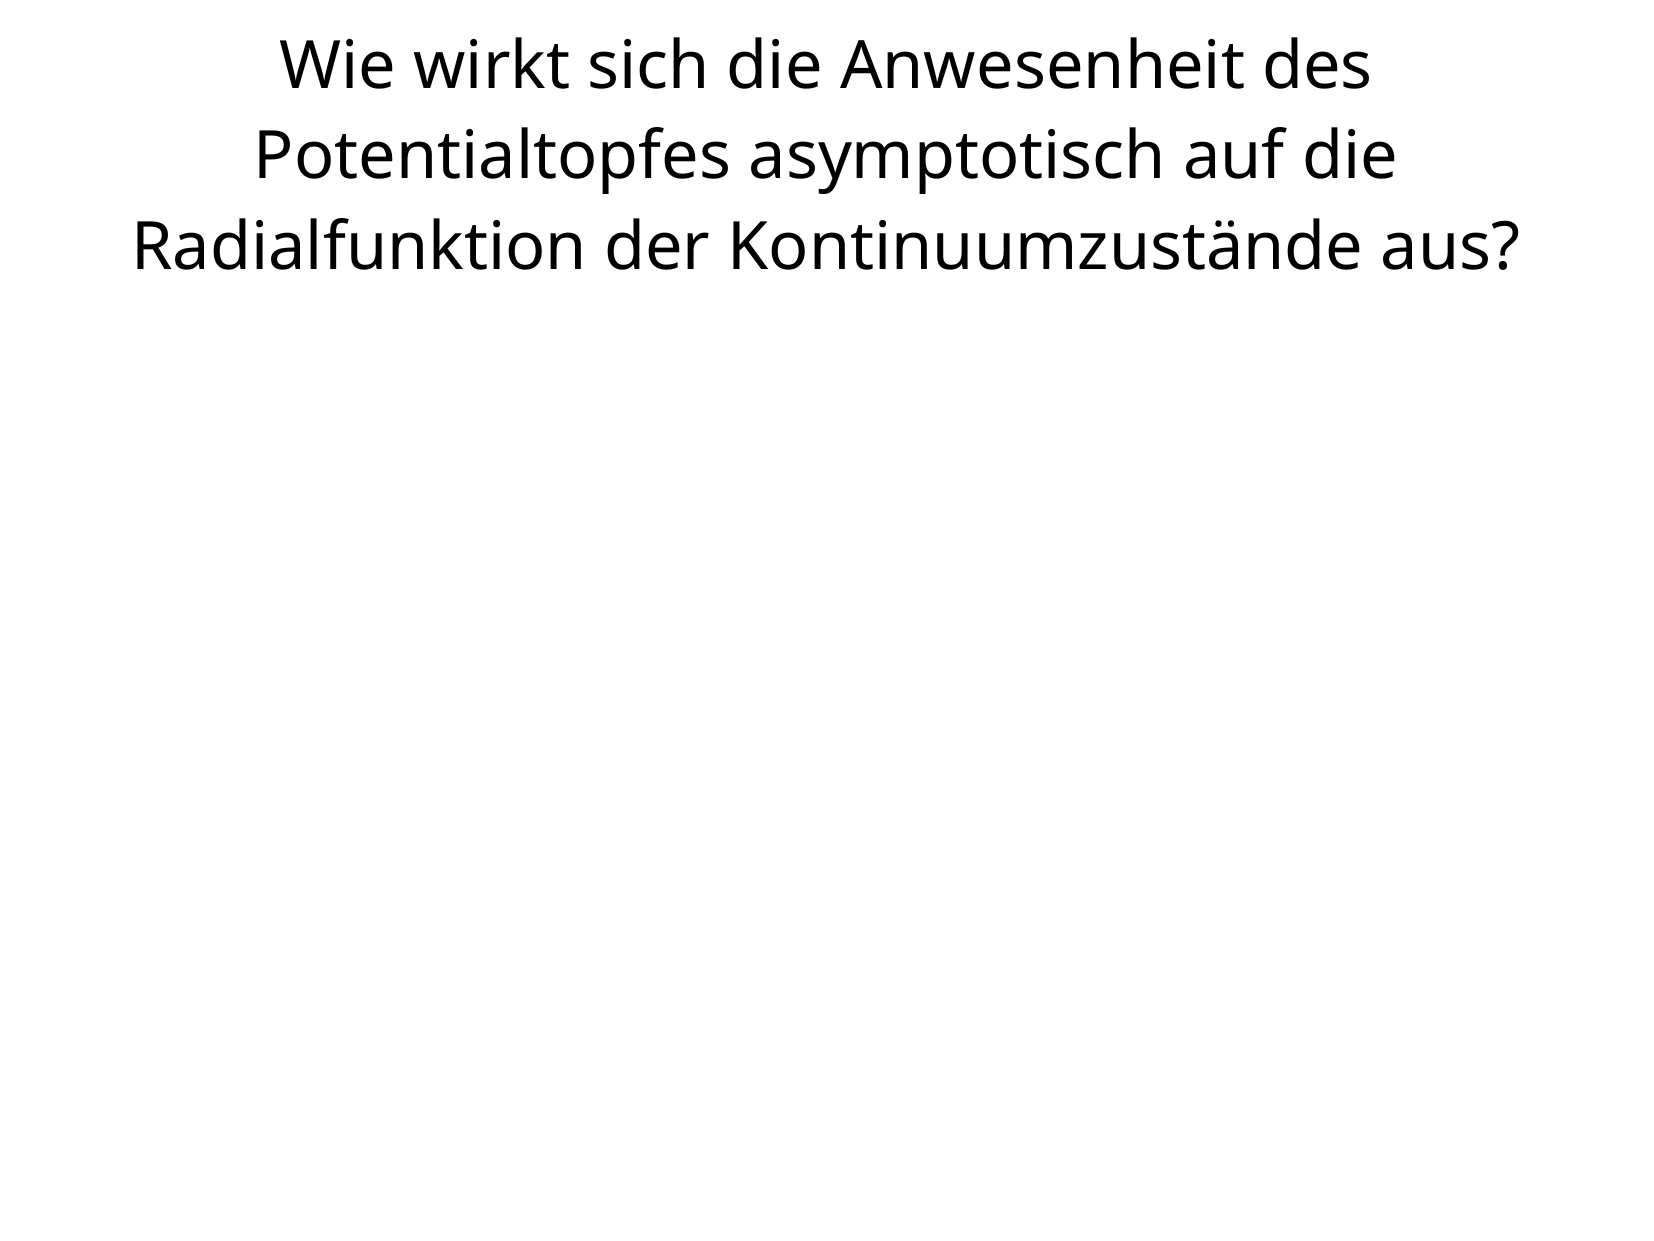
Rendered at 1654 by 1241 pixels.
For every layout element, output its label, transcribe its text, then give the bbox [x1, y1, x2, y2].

title Wie wirkt sich die Anwesenheit des Potentialtopfes asymptotisch auf die Radialfunktion der Kontinuumzustände aus? [82, 20, 1571, 286]
